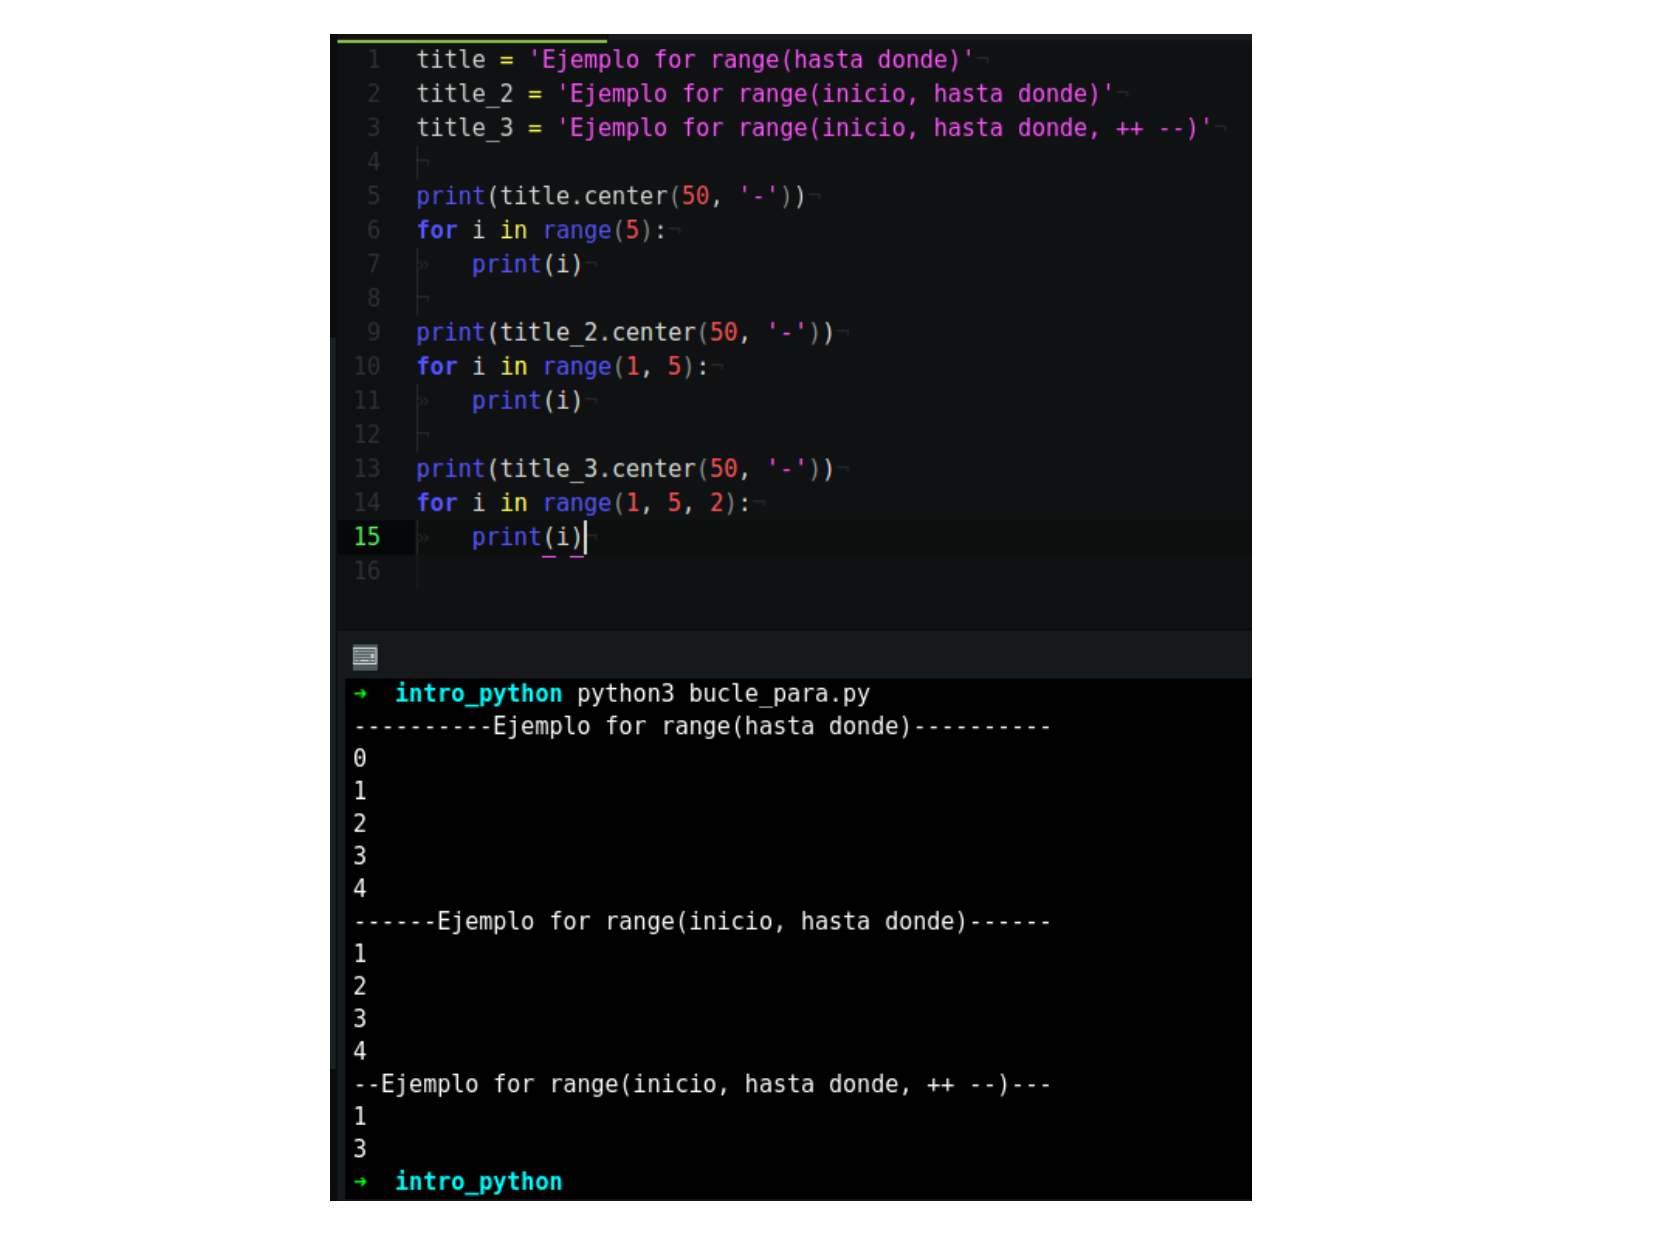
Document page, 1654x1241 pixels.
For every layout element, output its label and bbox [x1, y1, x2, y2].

picture [330, 34, 1252, 1201]
